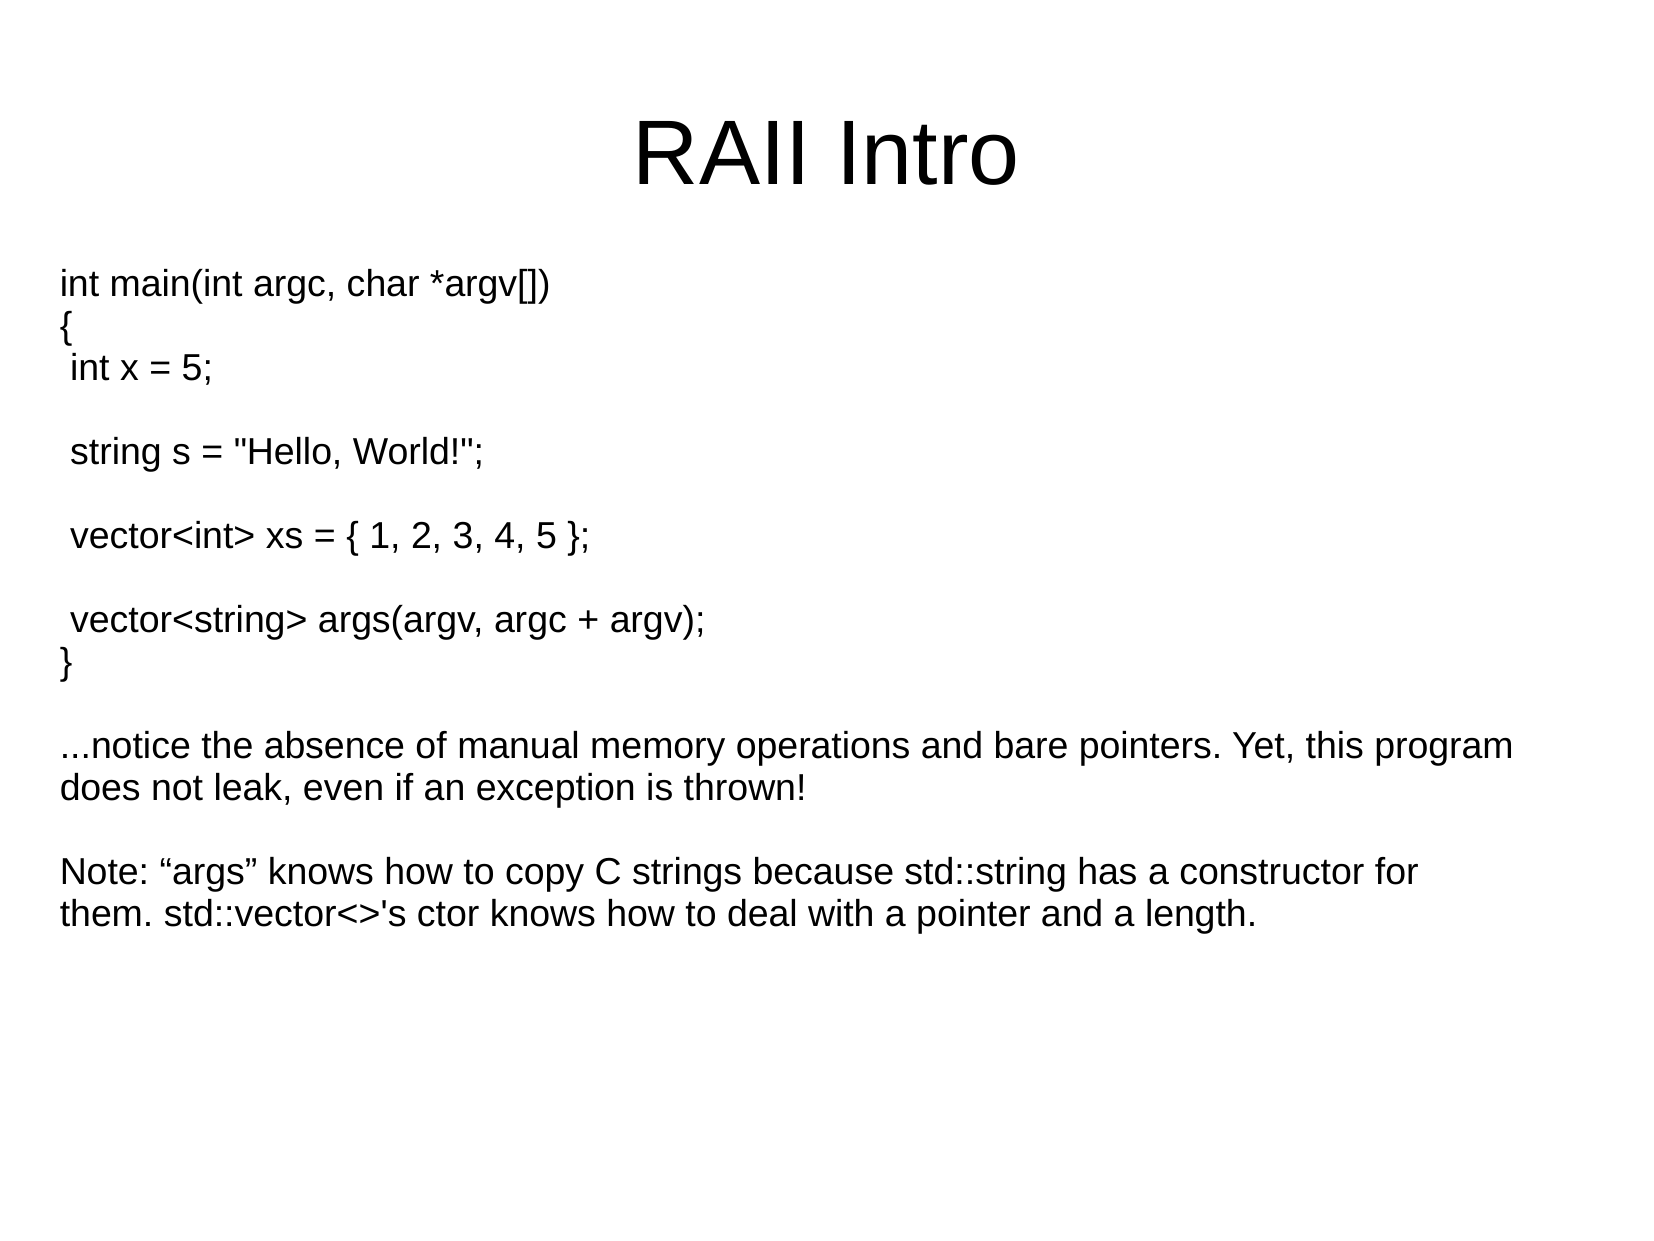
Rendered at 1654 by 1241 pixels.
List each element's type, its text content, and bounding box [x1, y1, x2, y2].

text_box int main(int argc, char *argv[]) { int x = 5; string s = "Hello, World!"; vector<int> xs = { 1, 2, 3, 4, 5 }; vector<string> args(argv, argc + argv); } ...notice the absence of manual memory operations and bare pointers. Yet, this program does not leak, even if an exception is thrown! Note: “args” knows how to copy C strings because std::string has a constructor for them. std::vector<>'s ctor knows how to deal with a pointer and a length. [45, 255, 1606, 984]
title RAII Intro [82, 49, 1571, 255]
